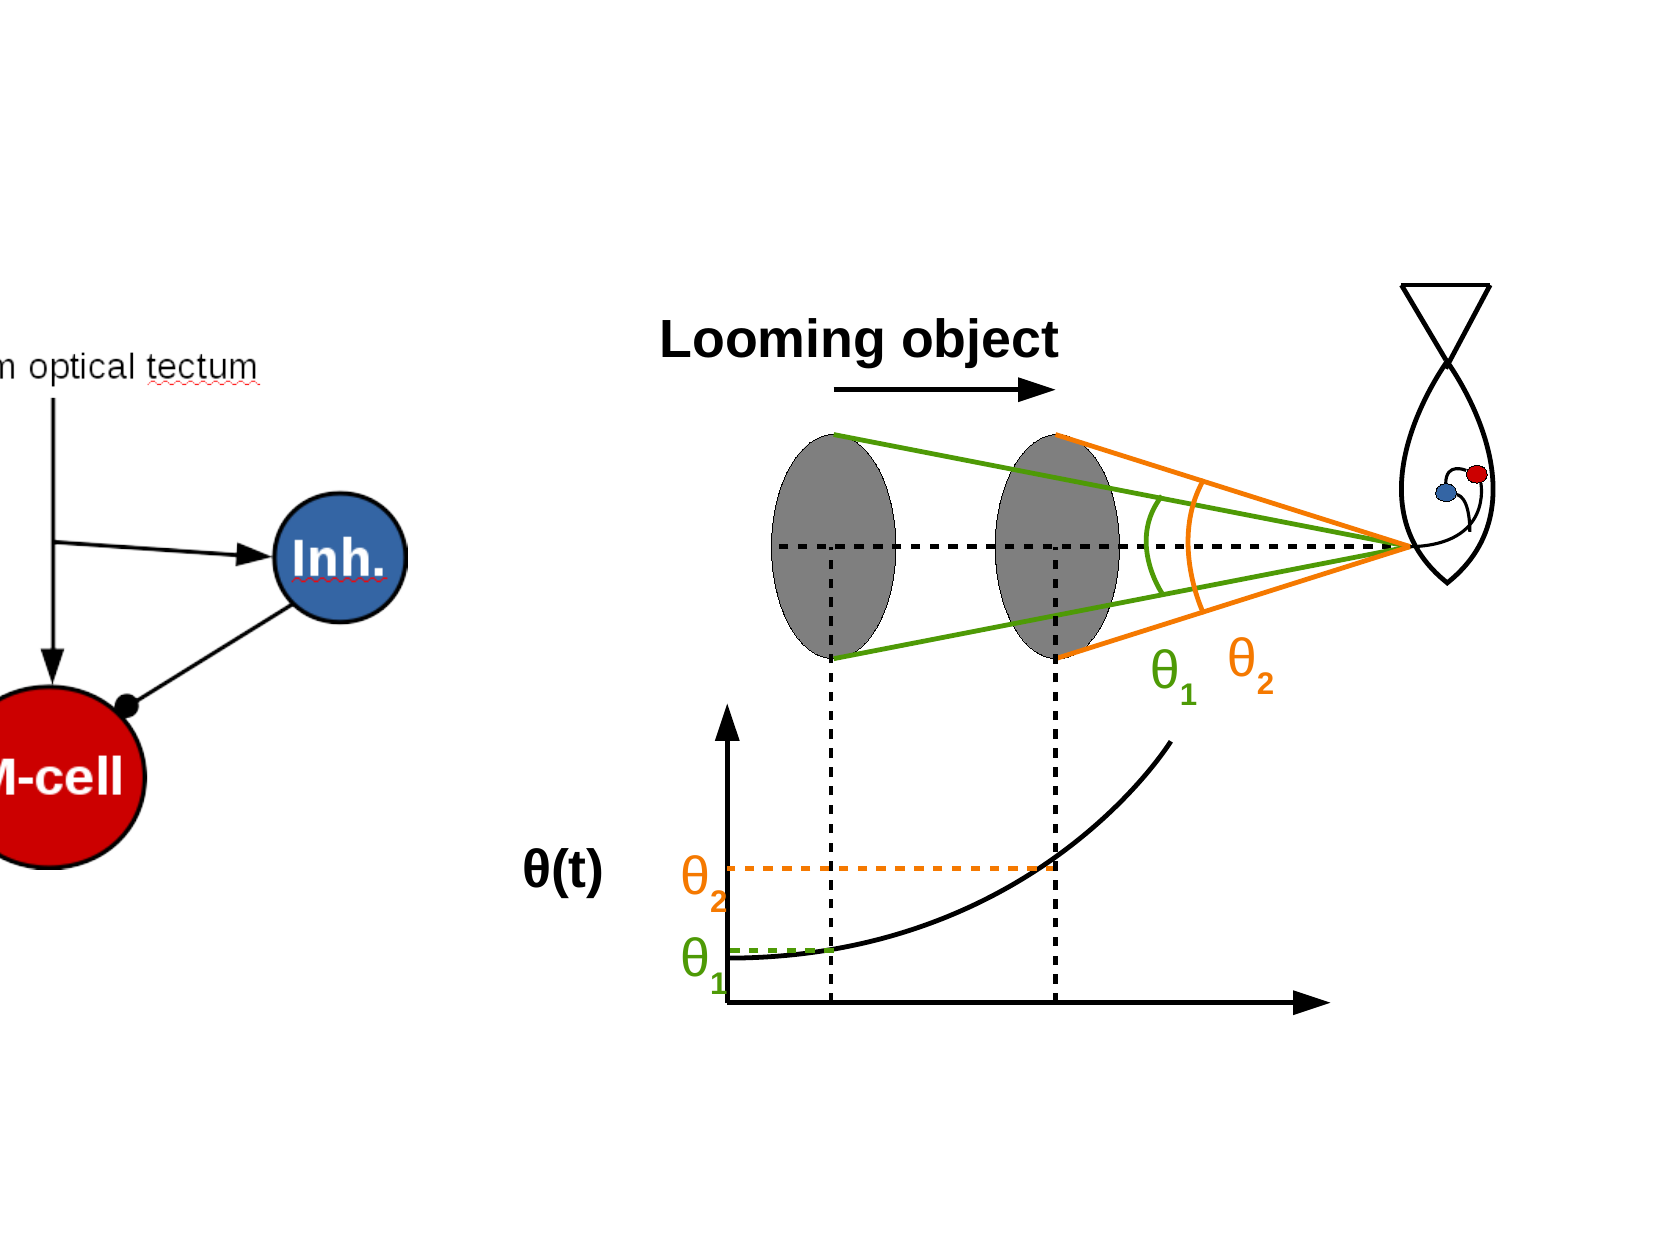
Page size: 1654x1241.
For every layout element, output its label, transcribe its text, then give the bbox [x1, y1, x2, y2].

text_box [771, 453, 896, 659]
text_box θ1 [665, 937, 781, 1019]
text_box Looming object [645, 301, 1157, 453]
text_box [1466, 465, 1488, 484]
text_box θ2 [665, 838, 781, 937]
text_box [995, 472, 1120, 621]
text_box θ2 [1212, 620, 1328, 719]
picture [0, 337, 408, 871]
text_box θ1 [1135, 632, 1251, 730]
text_box [1014, 453, 1110, 485]
text_box θ(t) [507, 831, 641, 983]
text_box [1014, 608, 1110, 659]
text_box [1435, 483, 1457, 502]
